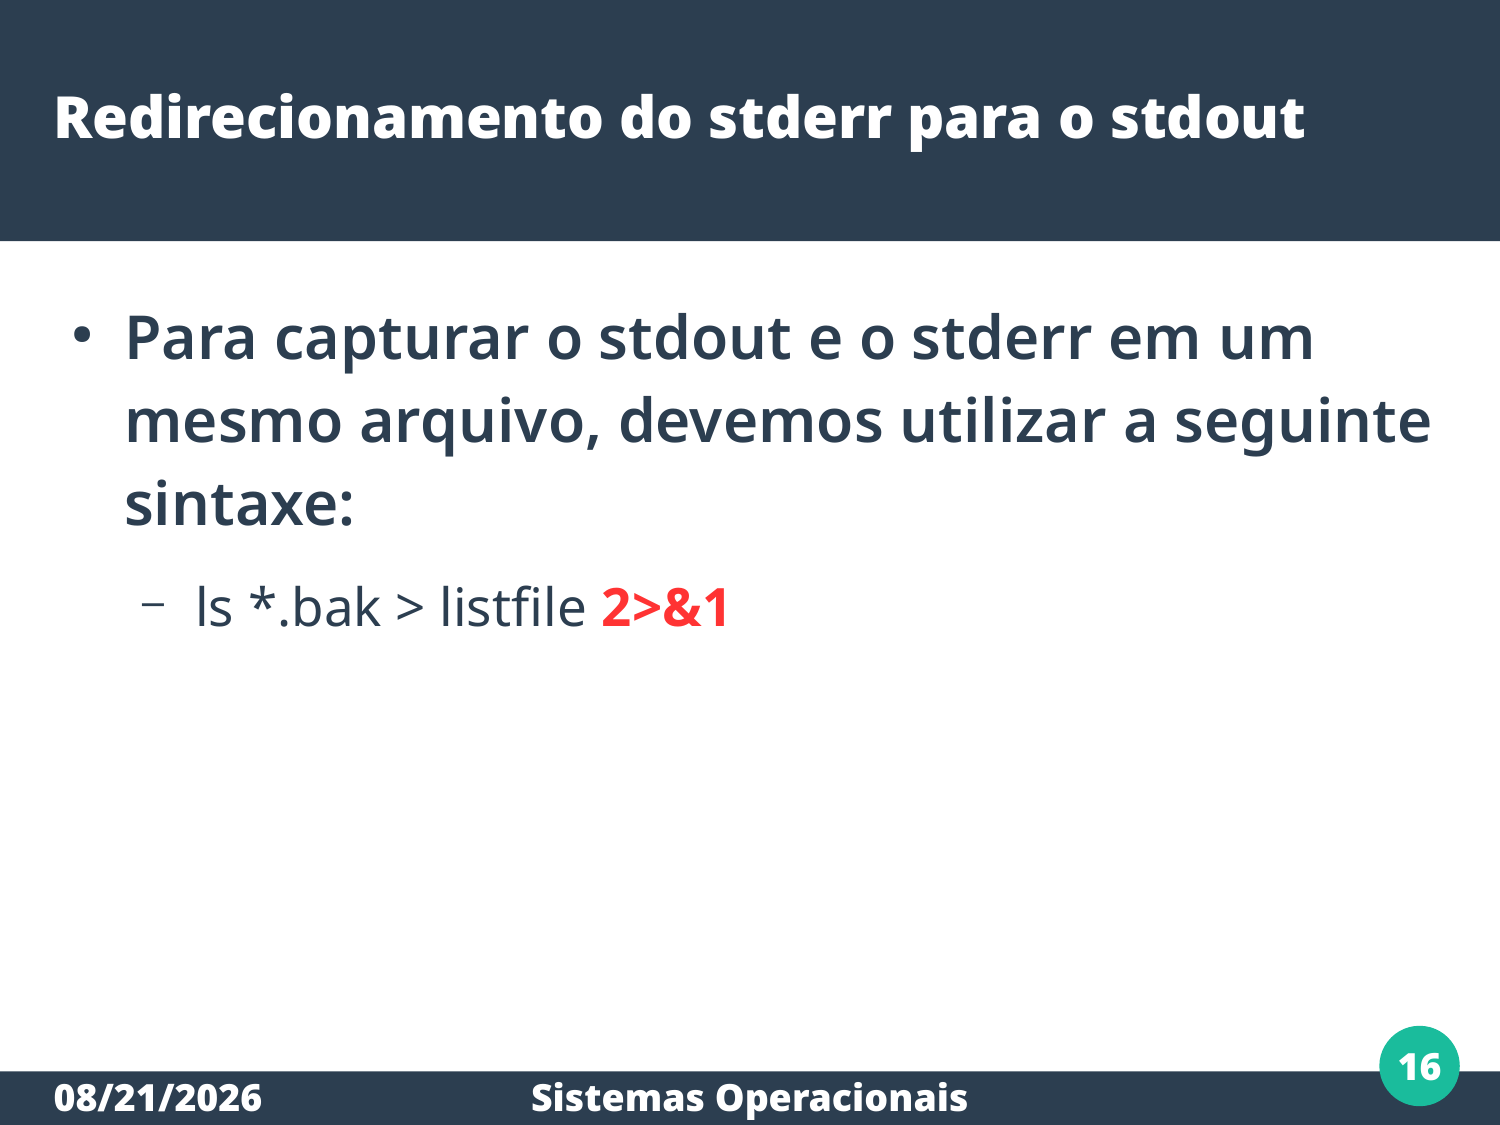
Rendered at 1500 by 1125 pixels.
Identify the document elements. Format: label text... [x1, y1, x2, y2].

title Redirecionamento do stderr para o stdout [53, 44, 1447, 188]
list Para capturar o stdout e o stderr em um mesmo arquivo, devemos utilizar a seguinte sintaxe: ls *.bak > listfile 2>&1 [53, 294, 1441, 969]
